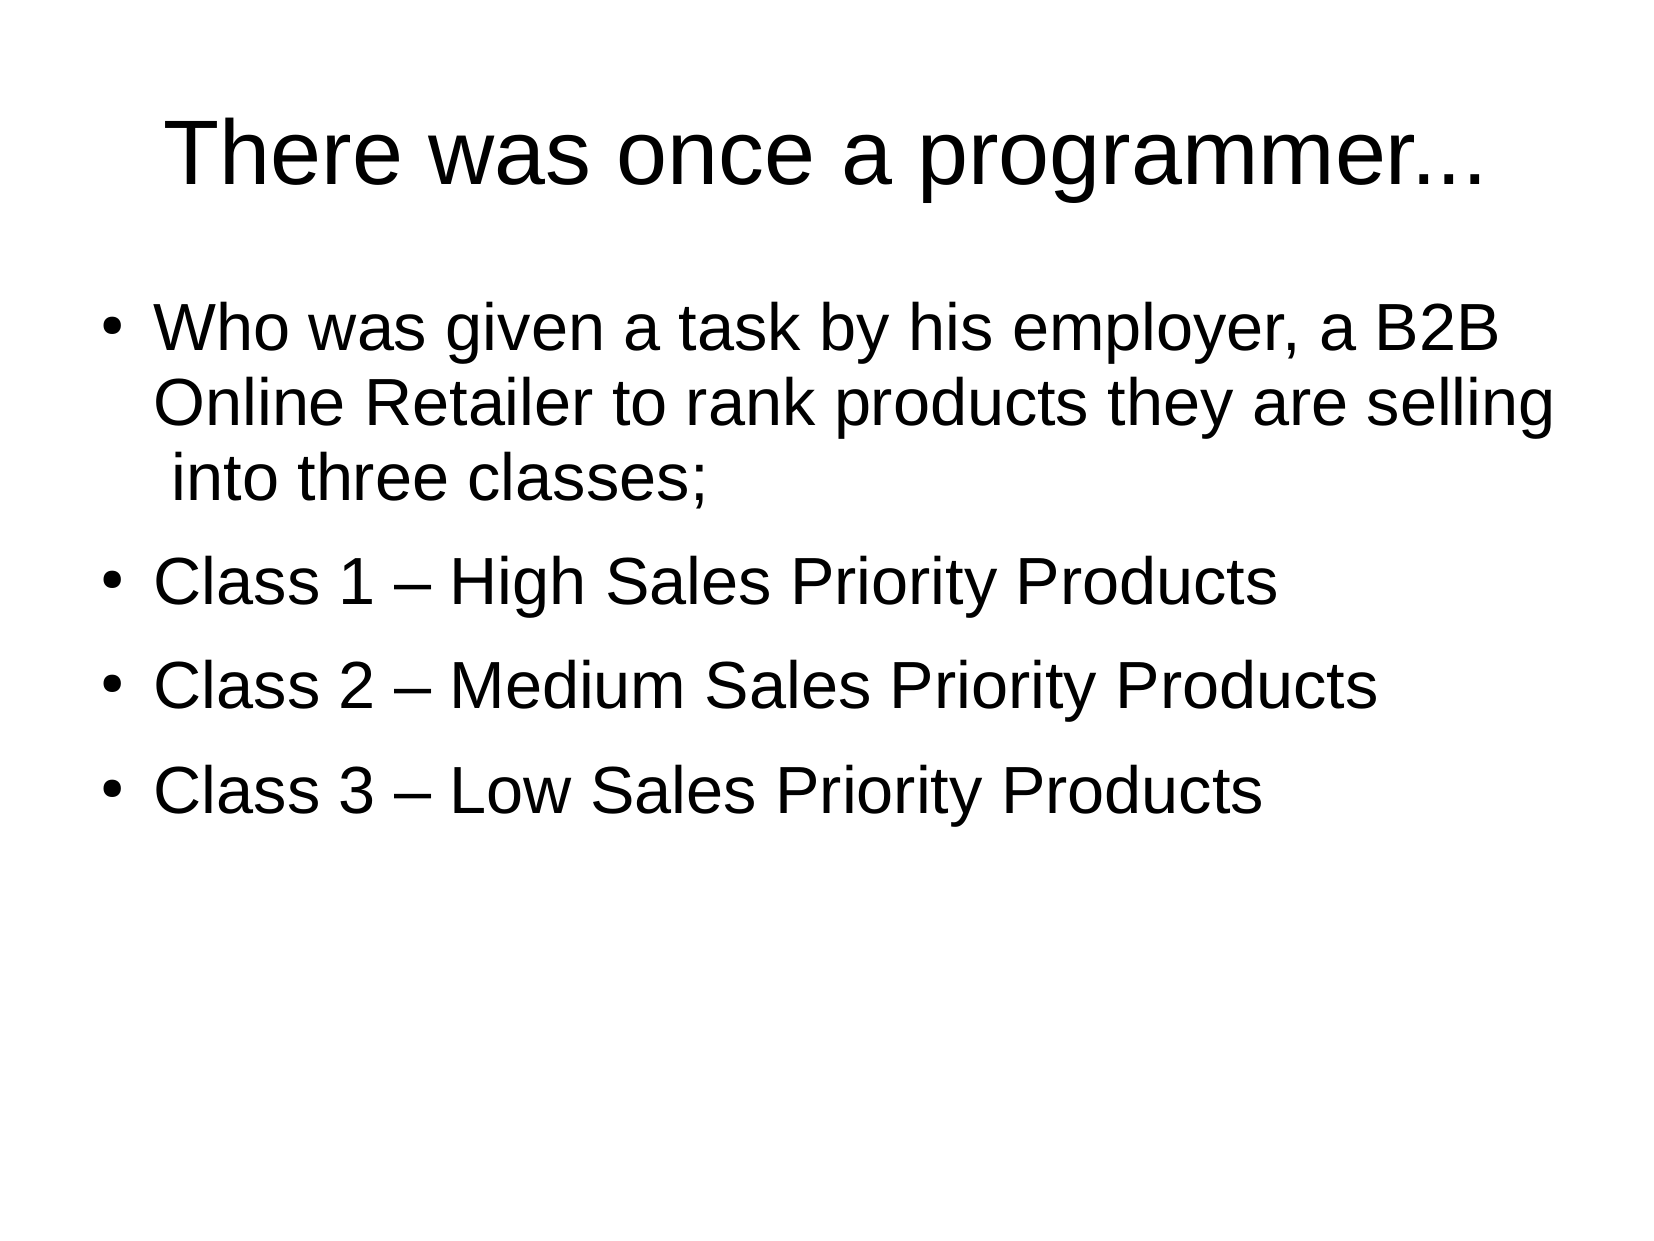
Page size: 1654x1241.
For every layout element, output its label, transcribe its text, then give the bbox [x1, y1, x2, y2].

list Who was given a task by his employer, a B2B Online Retailer to rank products they are selling into three classes; Class 1 – High Sales Priority Products Class 2 – Medium Sales Priority Products Class 3 – Low Sales Priority Products [82, 290, 1571, 1109]
title There was once a programmer... [82, 49, 1571, 257]
